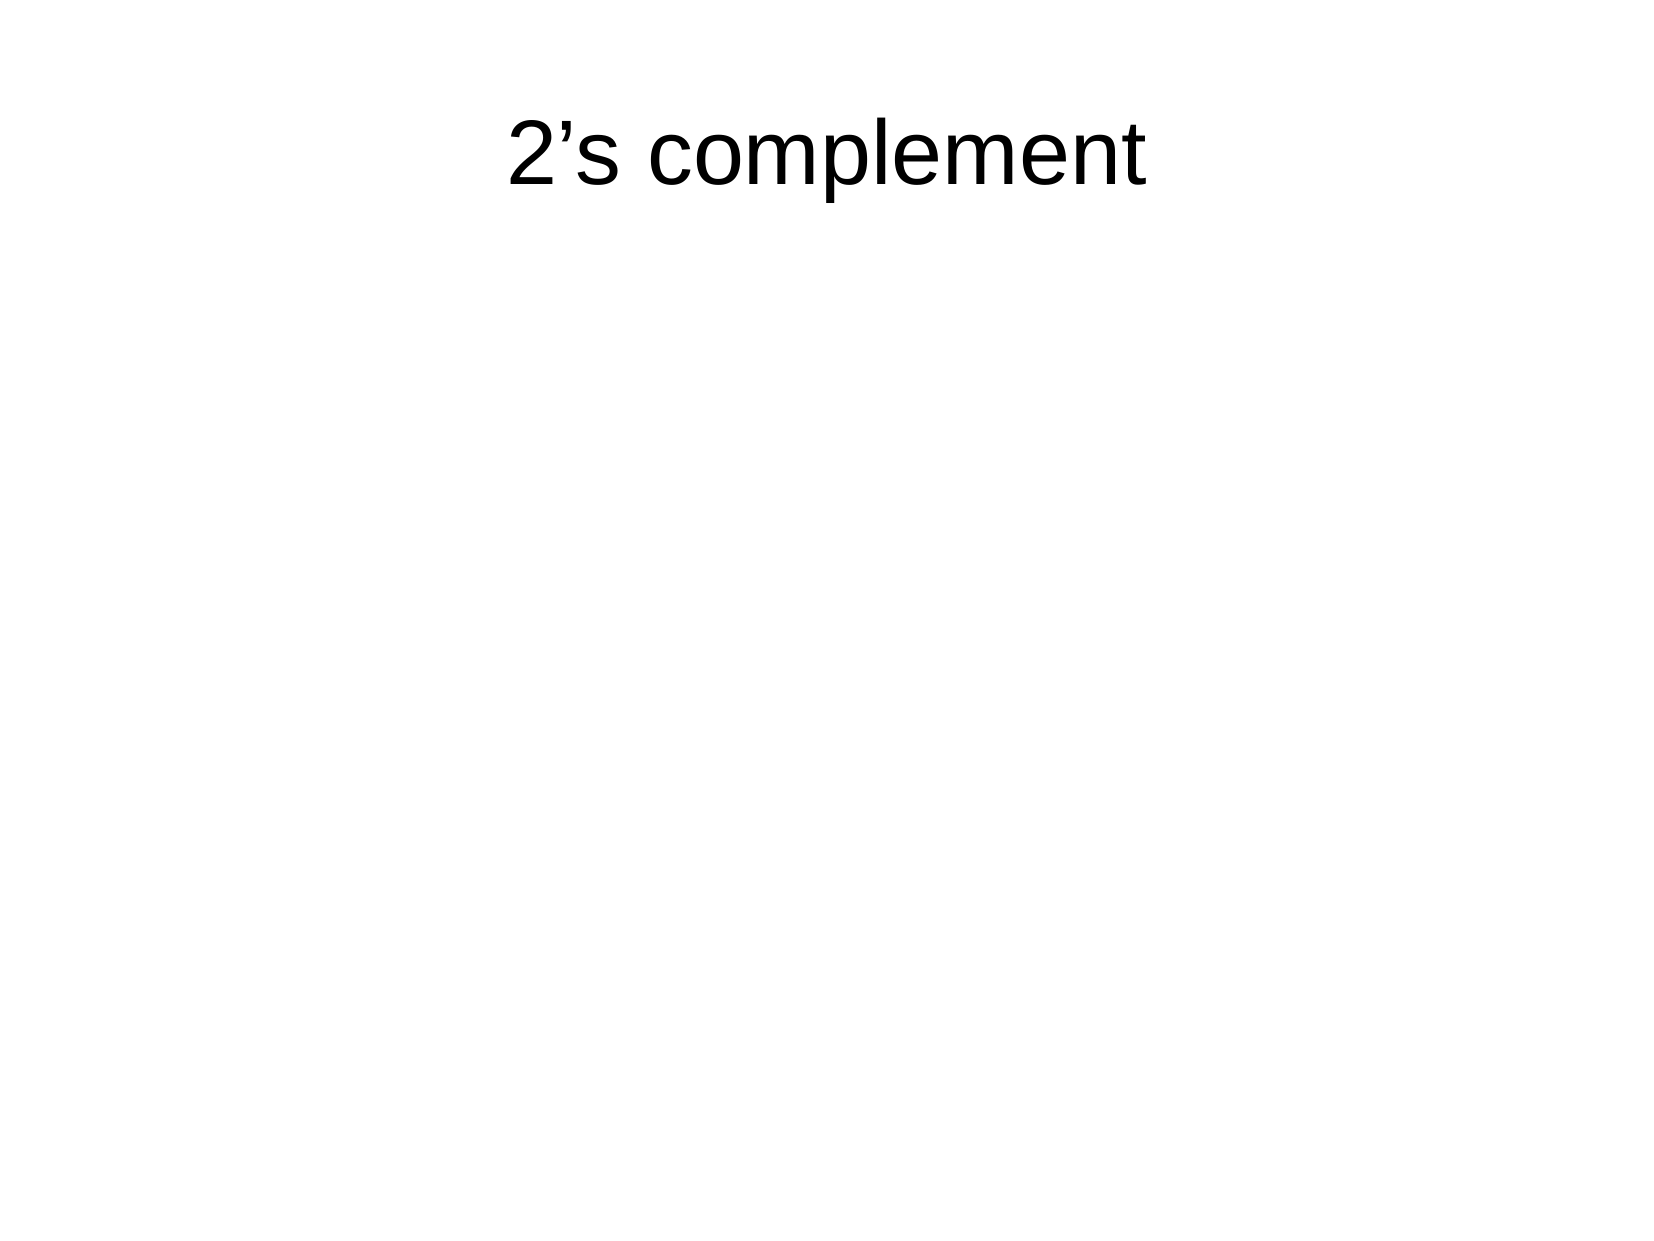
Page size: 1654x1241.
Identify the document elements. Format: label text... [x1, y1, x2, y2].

title 2’s complement [82, 49, 1571, 257]
